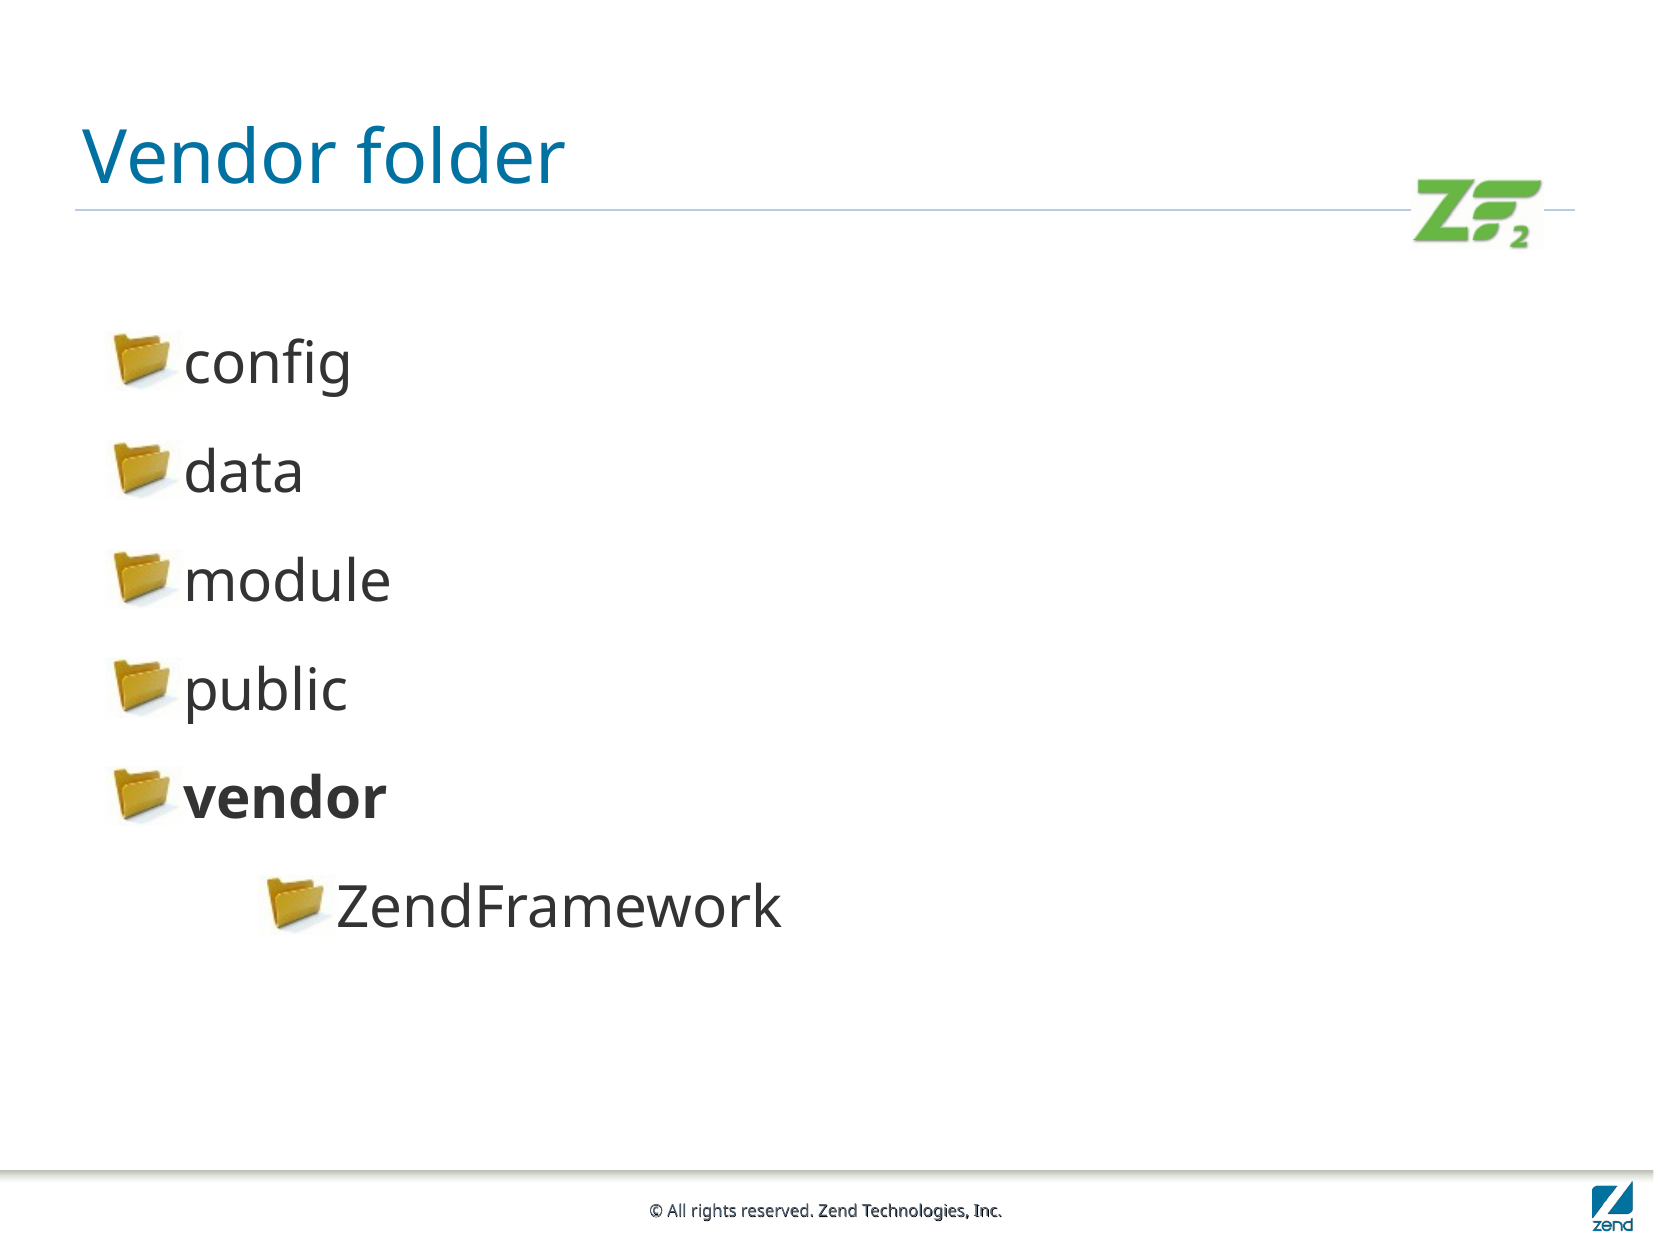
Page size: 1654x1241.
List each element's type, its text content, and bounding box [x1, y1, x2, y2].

picture [0, 1170, 87, 1184]
list config data module public vendor ZendFramework [87, 321, 1573, 1193]
title Vendor folder [82, 17, 1571, 206]
picture [1411, 177, 1544, 250]
picture [1573, 1170, 1654, 1232]
